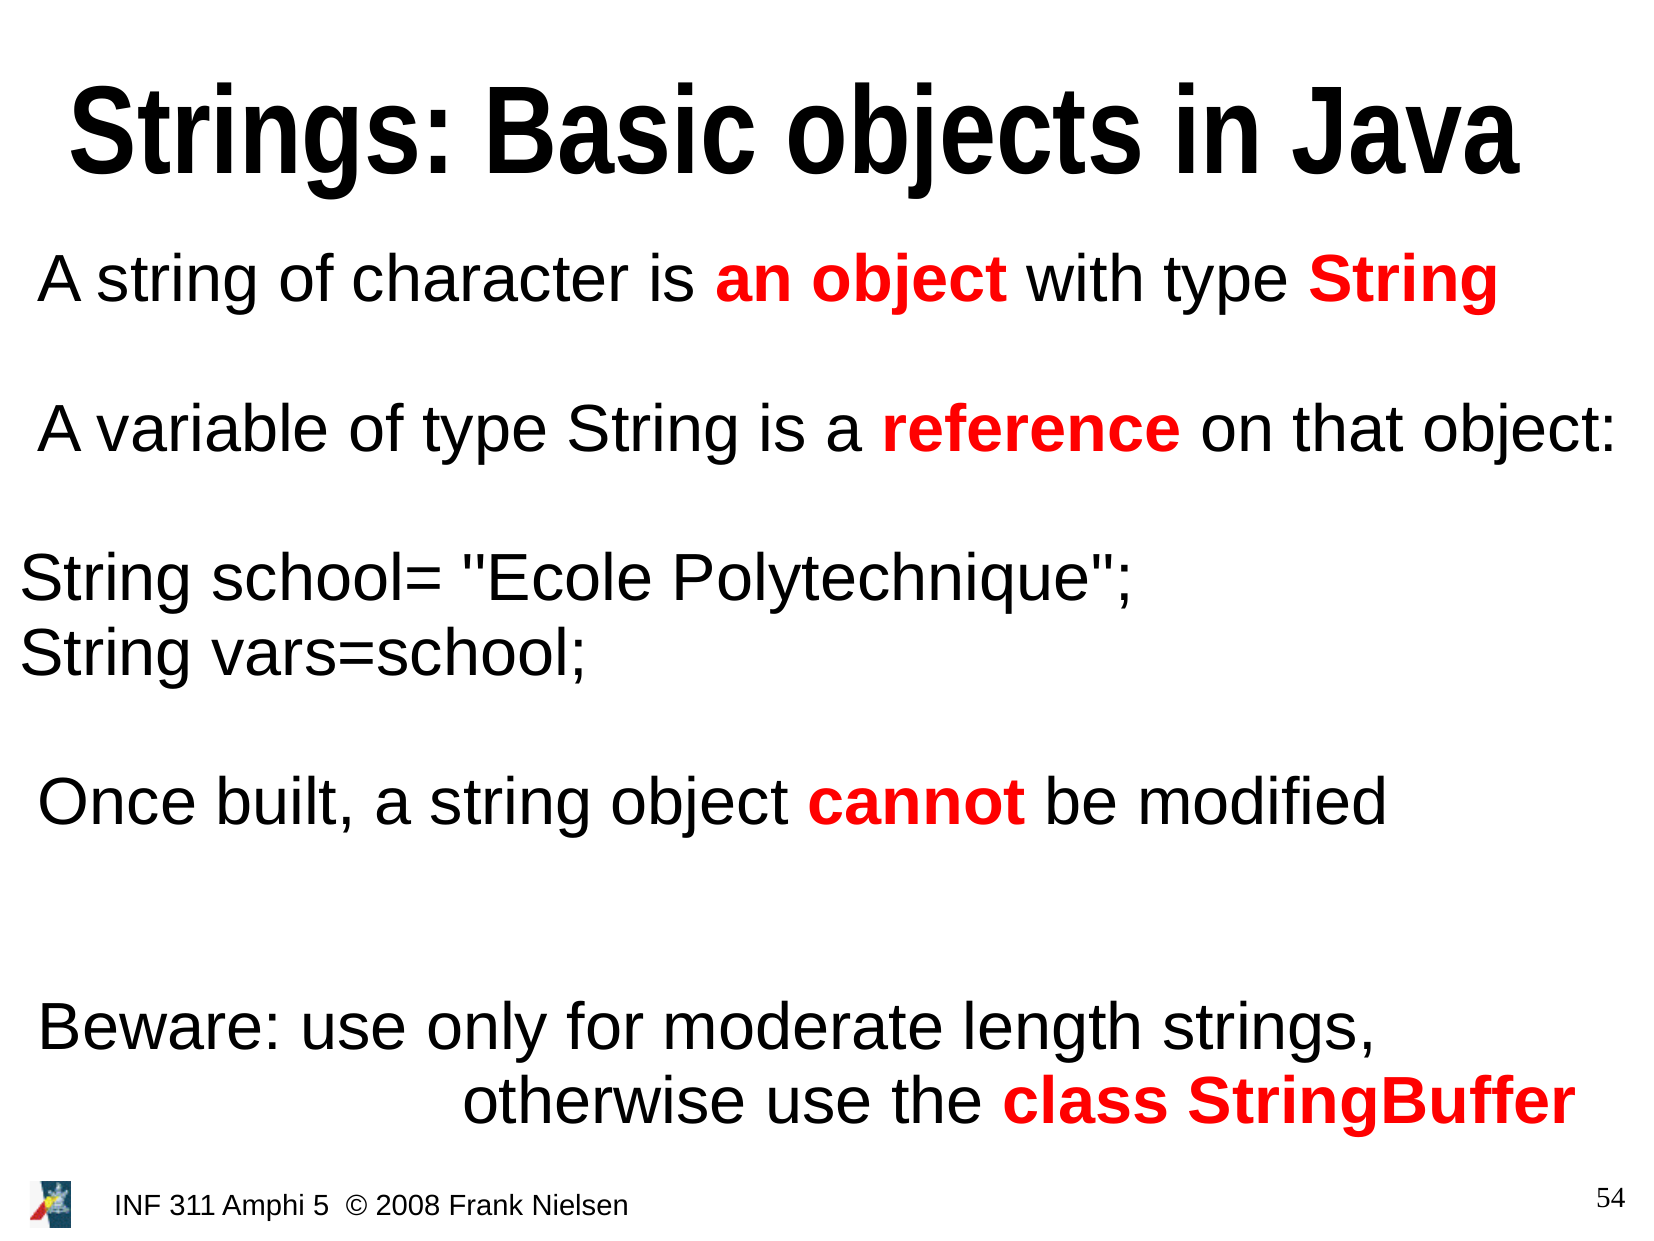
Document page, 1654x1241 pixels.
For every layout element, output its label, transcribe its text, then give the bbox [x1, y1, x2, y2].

picture [29, 1181, 71, 1228]
text_box Strings: Basic objects in Java [54, 49, 1536, 207]
text_box A string of character is an object with type String A variable of type String is a reference on that object: String school= ''Ecole Polytechnique''; String vars=school; Once built, a string object cannot be modified Beware: use only for moderate length strings, otherwise use the class StringBuffer [4, 233, 1654, 1146]
